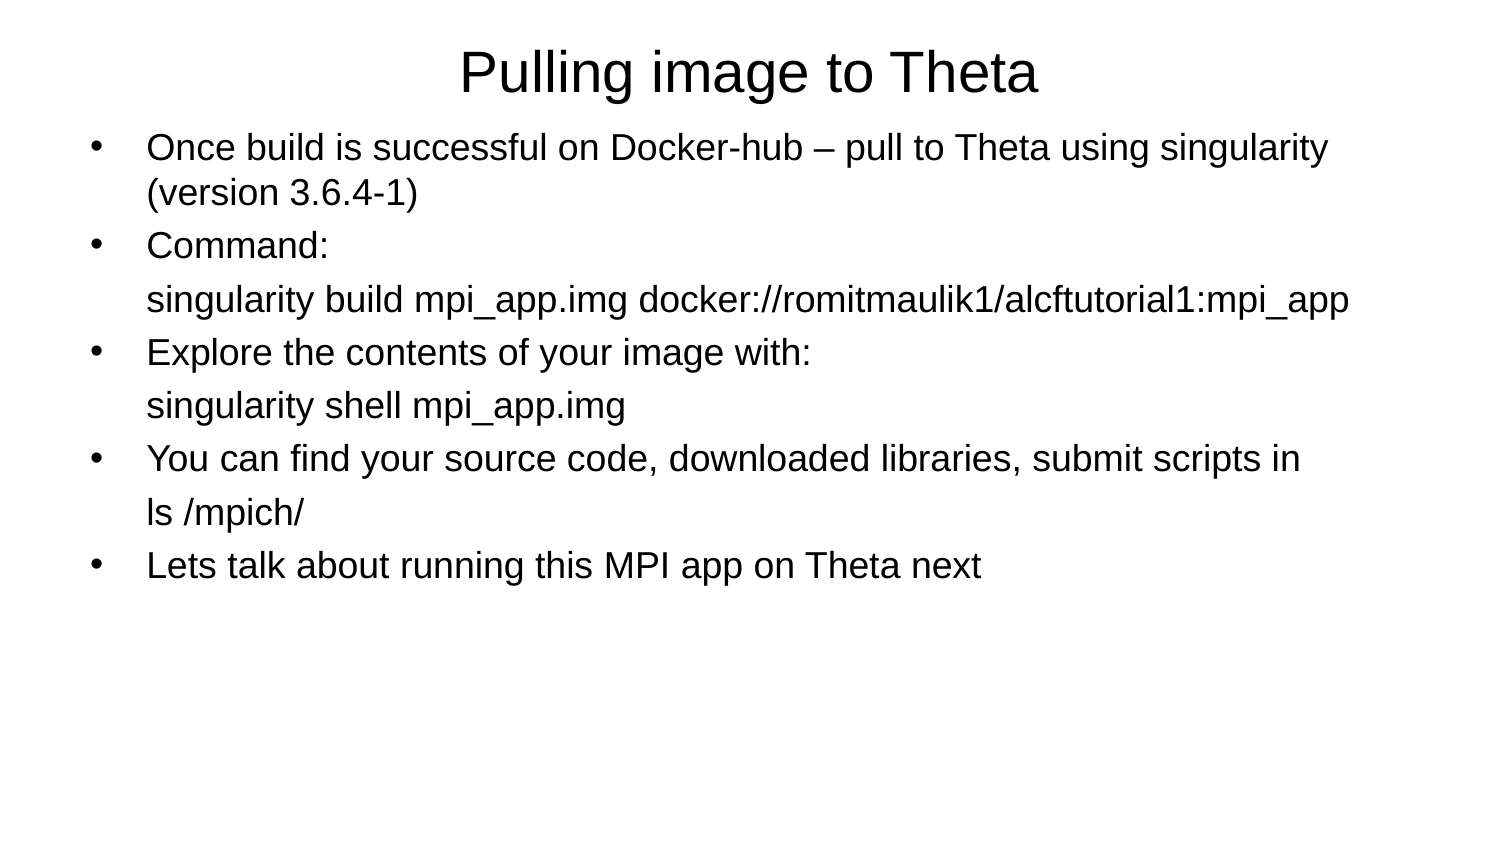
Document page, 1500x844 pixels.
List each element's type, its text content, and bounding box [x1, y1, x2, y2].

title Pulling image to Theta [75, 0, 1425, 115]
list Once build is successful on Docker-hub – pull to Theta using singularity (version 3.6.4-1) Command: singularity build mpi_app.img docker://romitmaulik1/alcftutorial1:mpi_app Explore the contents of your image with: singularity shell mpi_app.img You can find your source code, downloaded libraries, submit scripts in ls /mpich/ Lets talk about running this MPI app on Theta next [75, 115, 1426, 723]
